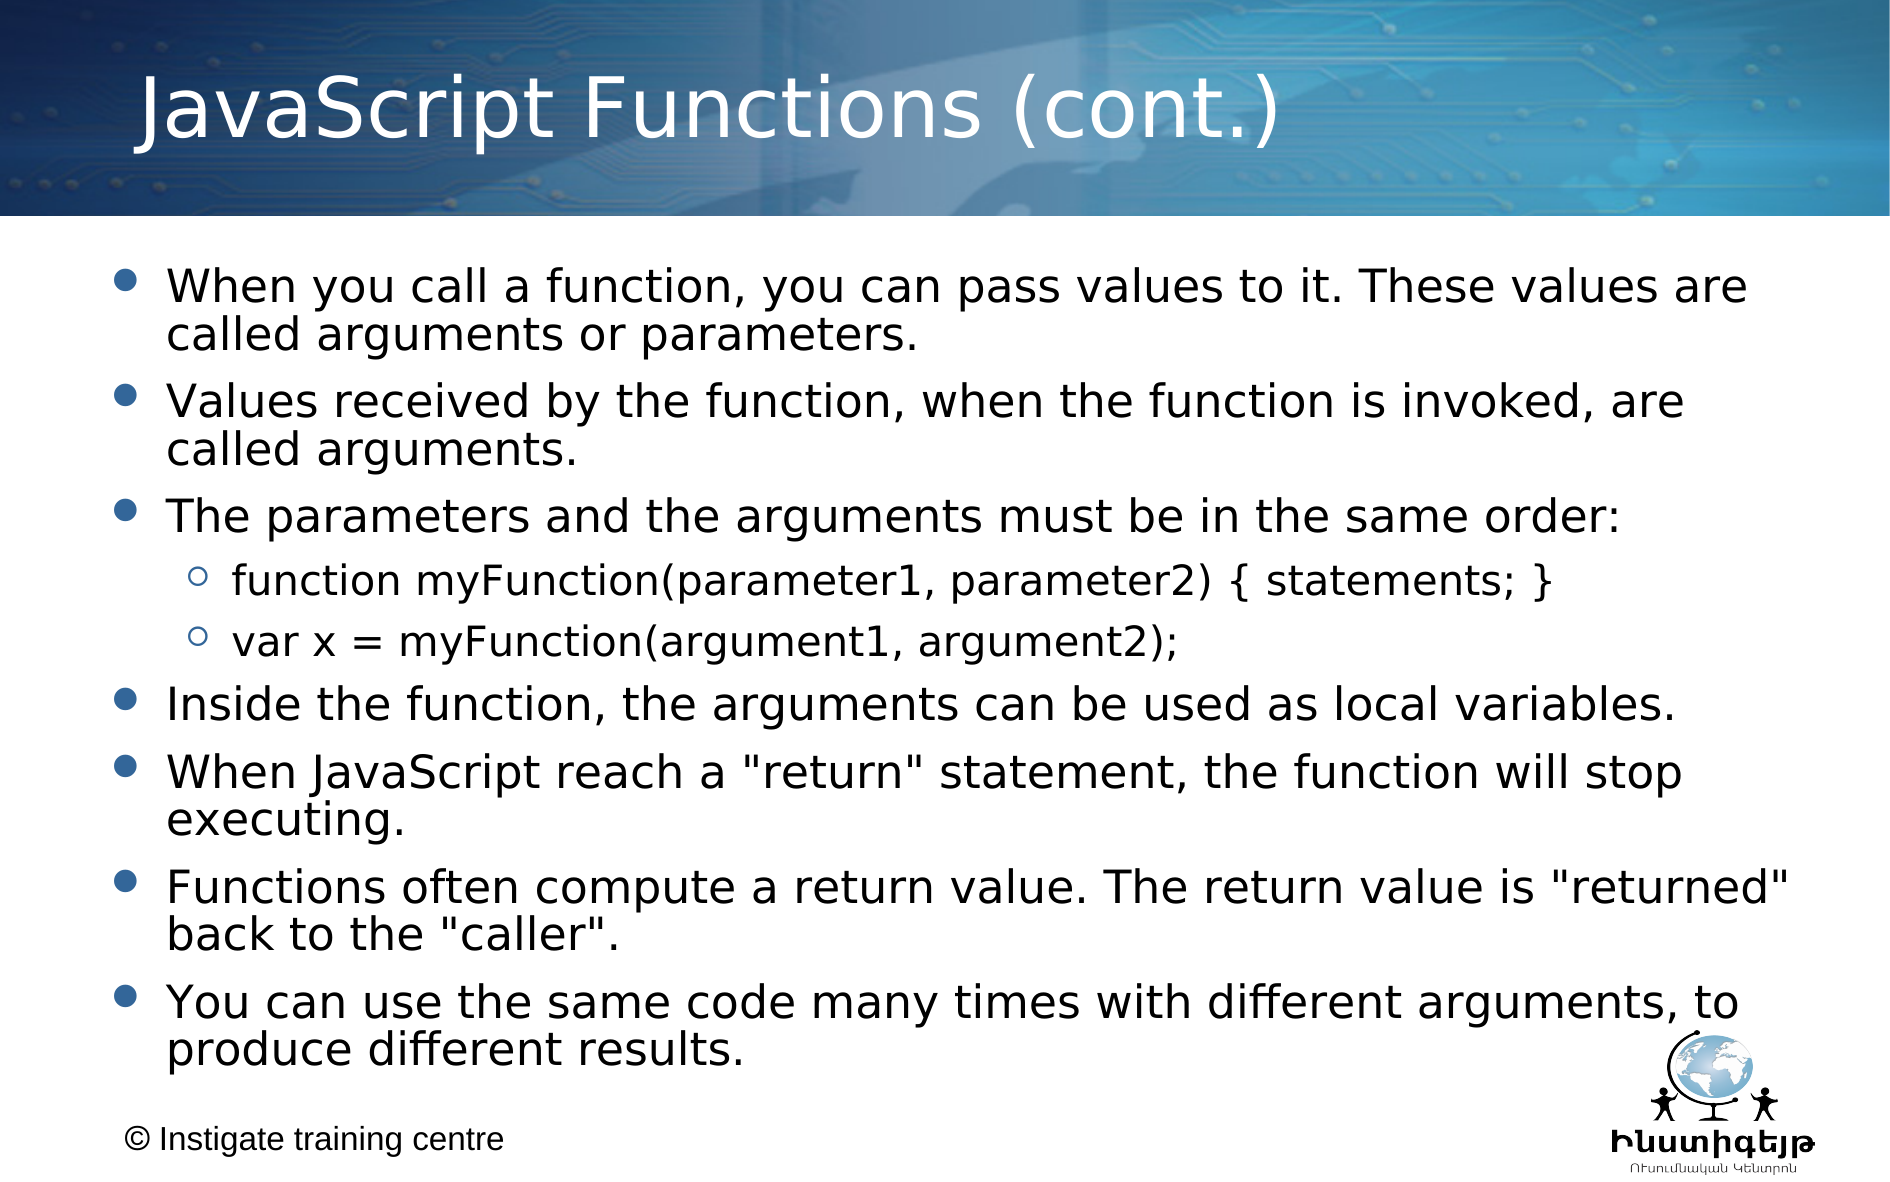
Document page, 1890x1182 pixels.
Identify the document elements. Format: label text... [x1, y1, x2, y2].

picture [1612, 1030, 1815, 1175]
list When you call a function, you can pass values to it. These values are called arguments or parameters. Values received by the function, when the function is invoked, are called arguments. The parameters and the arguments must be in the same order: function myFunction(parameter1, parameter2) { statements; } var x = myFunction(argument1, argument2); Inside the function, the arguments can be used as local variables. When JavaScript reach a "return" statement, the function will stop executing. Functions often compute a return value. The return value is "returned" back to the "caller". You can use the same code many times with different arguments, to produce different results. [110, 264, 1801, 291]
text_box JavaScript Functions (cont.) [138, 82, 1801, 88]
picture [0, 0, 1890, 216]
